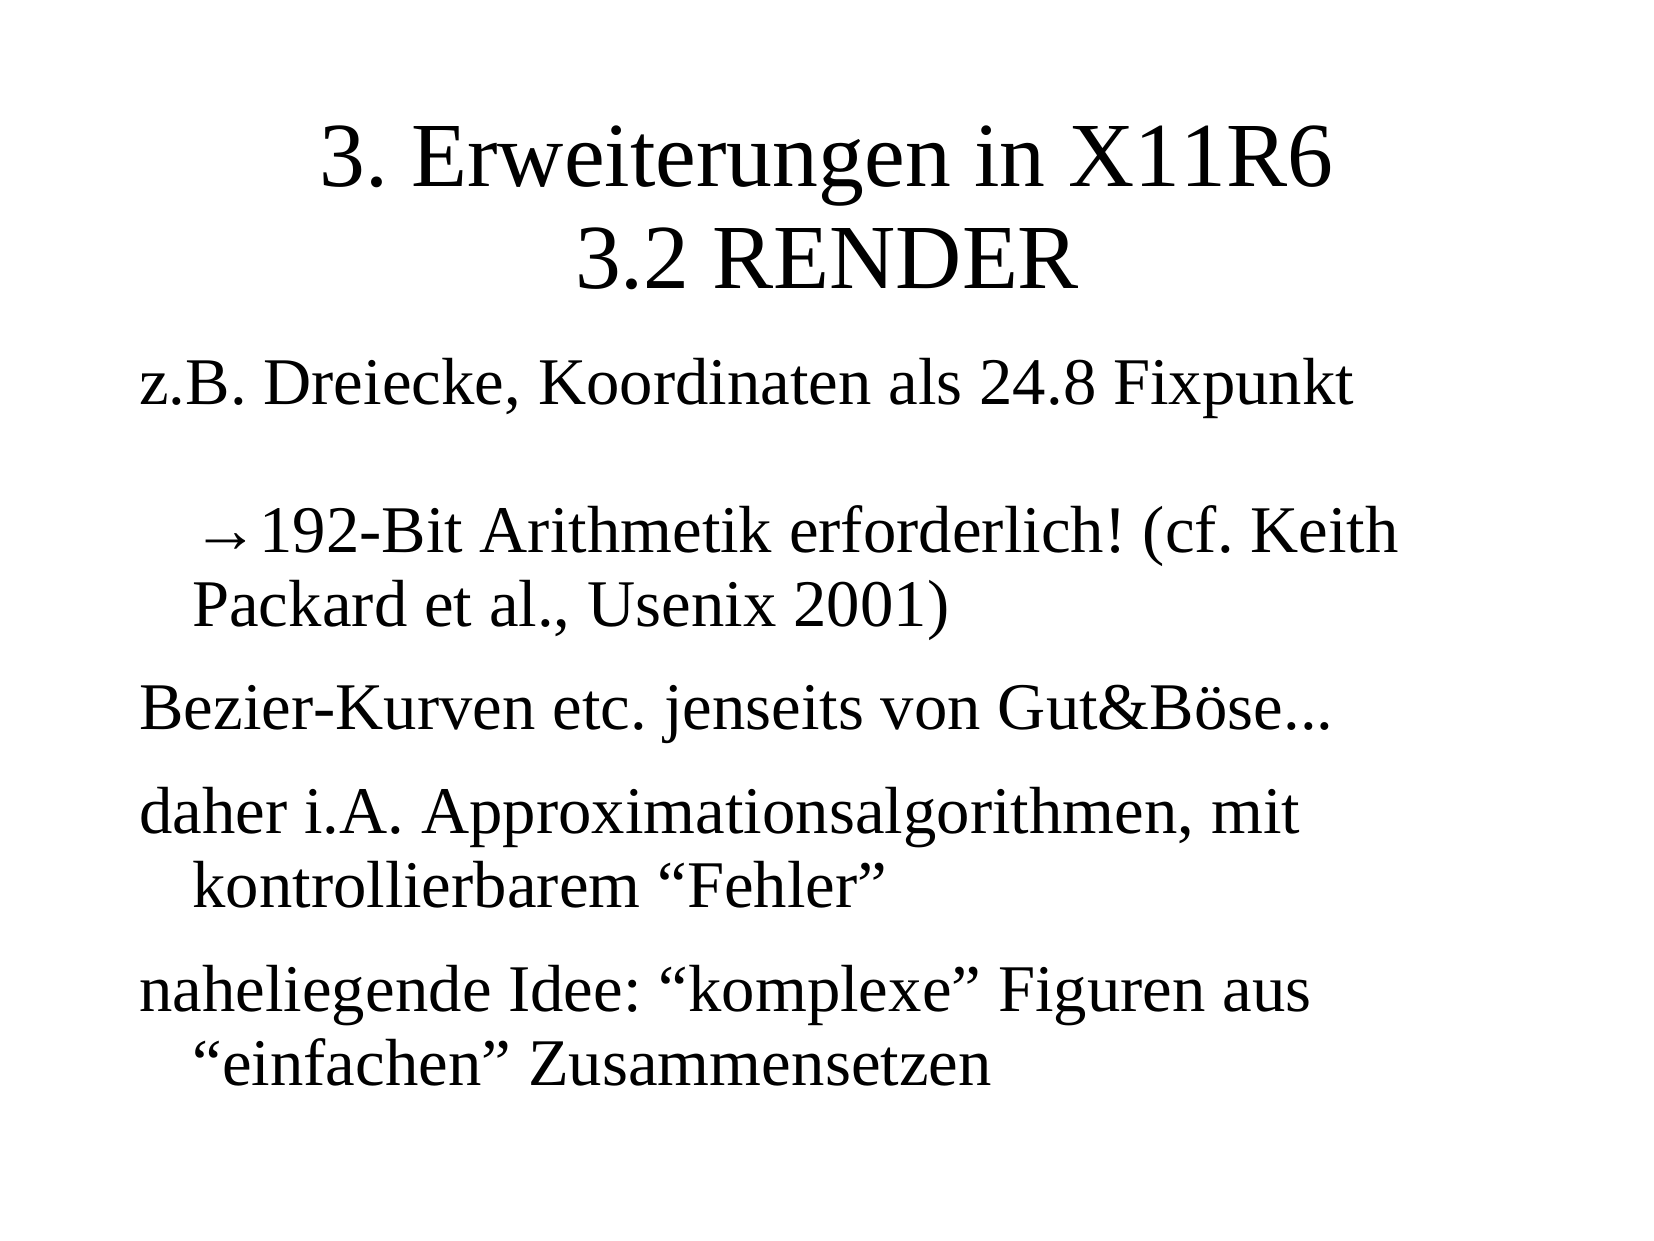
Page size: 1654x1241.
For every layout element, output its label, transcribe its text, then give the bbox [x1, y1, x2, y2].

title 3. Erweiterungen in X11R6 3.2 RENDER [121, 102, 1534, 311]
list z.B. Dreiecke, Koordinaten als 24.8 Fixpunkt →192-Bit Arithmetik erforderlich! (cf. Keith Packard et al., Usenix 2001) Bezier-Kurven etc. jenseits von Gut&Böse... daher i.A. Approximationsalgorithmen, mit kontrollierbarem “Fehler” naheliegende Idee: “komplexe” Figuren aus “einfachen” Zusammensetzen [121, 344, 1534, 1127]
